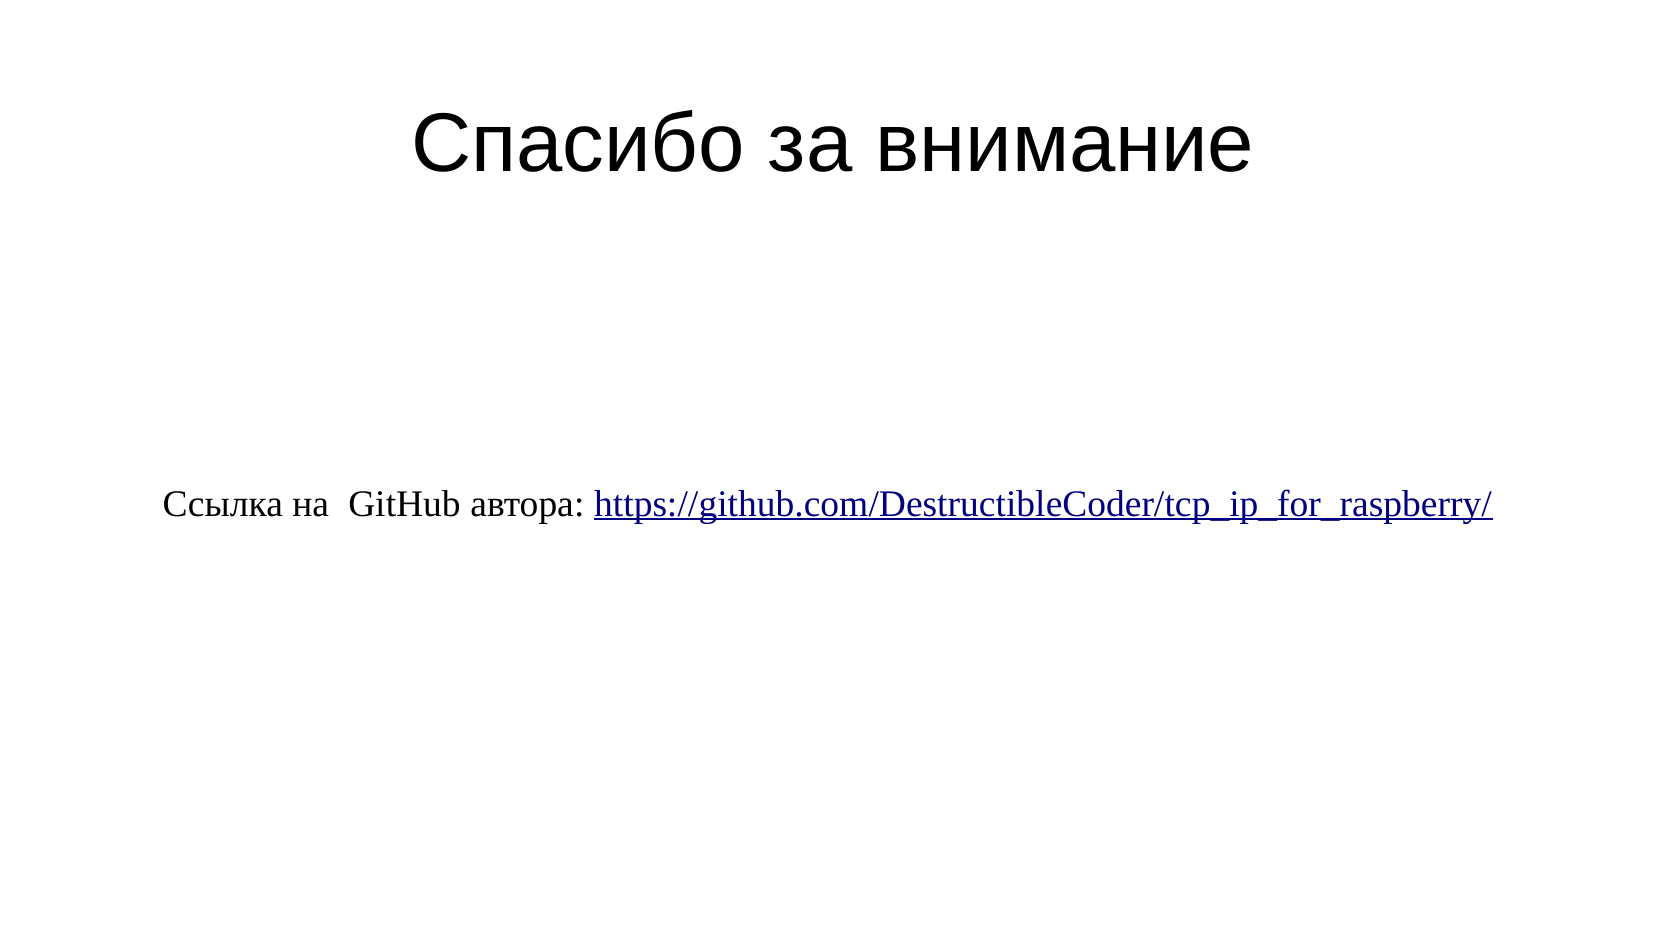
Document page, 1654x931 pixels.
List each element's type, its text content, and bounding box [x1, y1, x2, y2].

text_box Спасибо за внимание [396, 88, 1270, 197]
text_box Ссылка на GitHub автора: https://github.com/DestructibleCoder/tcp_ip_for_raspberry/ [147, 475, 1505, 532]
